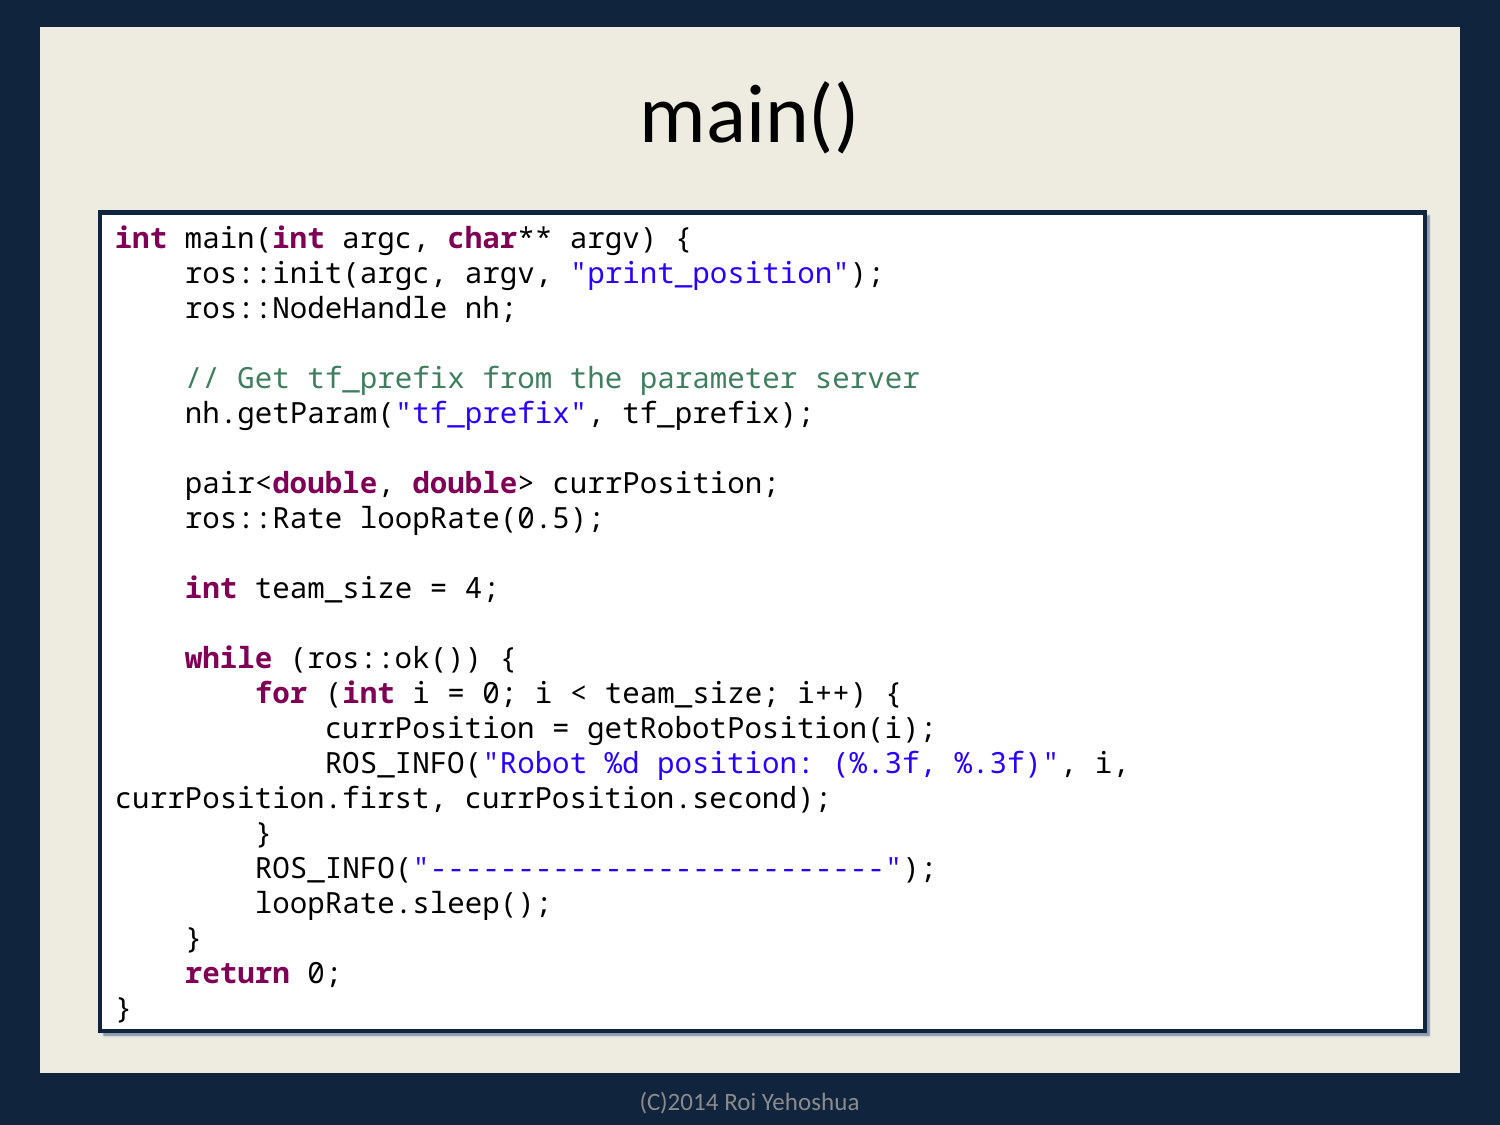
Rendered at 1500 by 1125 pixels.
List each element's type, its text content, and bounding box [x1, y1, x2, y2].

title main() [37, 31, 1463, 188]
footer (C)2014 Roi Yehoshua [512, 1074, 988, 1125]
text_box int main(int argc, char** argv) { ros::init(argc, argv, "print_position"); ros::NodeHandle nh; // Get tf_prefix from the parameter server nh.getParam("tf_prefix", tf_prefix); pair<double, double> currPosition; ros::Rate loopRate(0.5); int team_size = 4; while (ros::ok()) { for (int i = 0; i < team_size; i++) { currPosition = getRobotPosition(i); ROS_INFO("Robot %d position: (%.3f, %.3f)", i, currPosition.first, currPosition.second); } ROS_INFO("--------------------------"); loopRate.sleep(); } return 0; } [99, 212, 1425, 1032]
